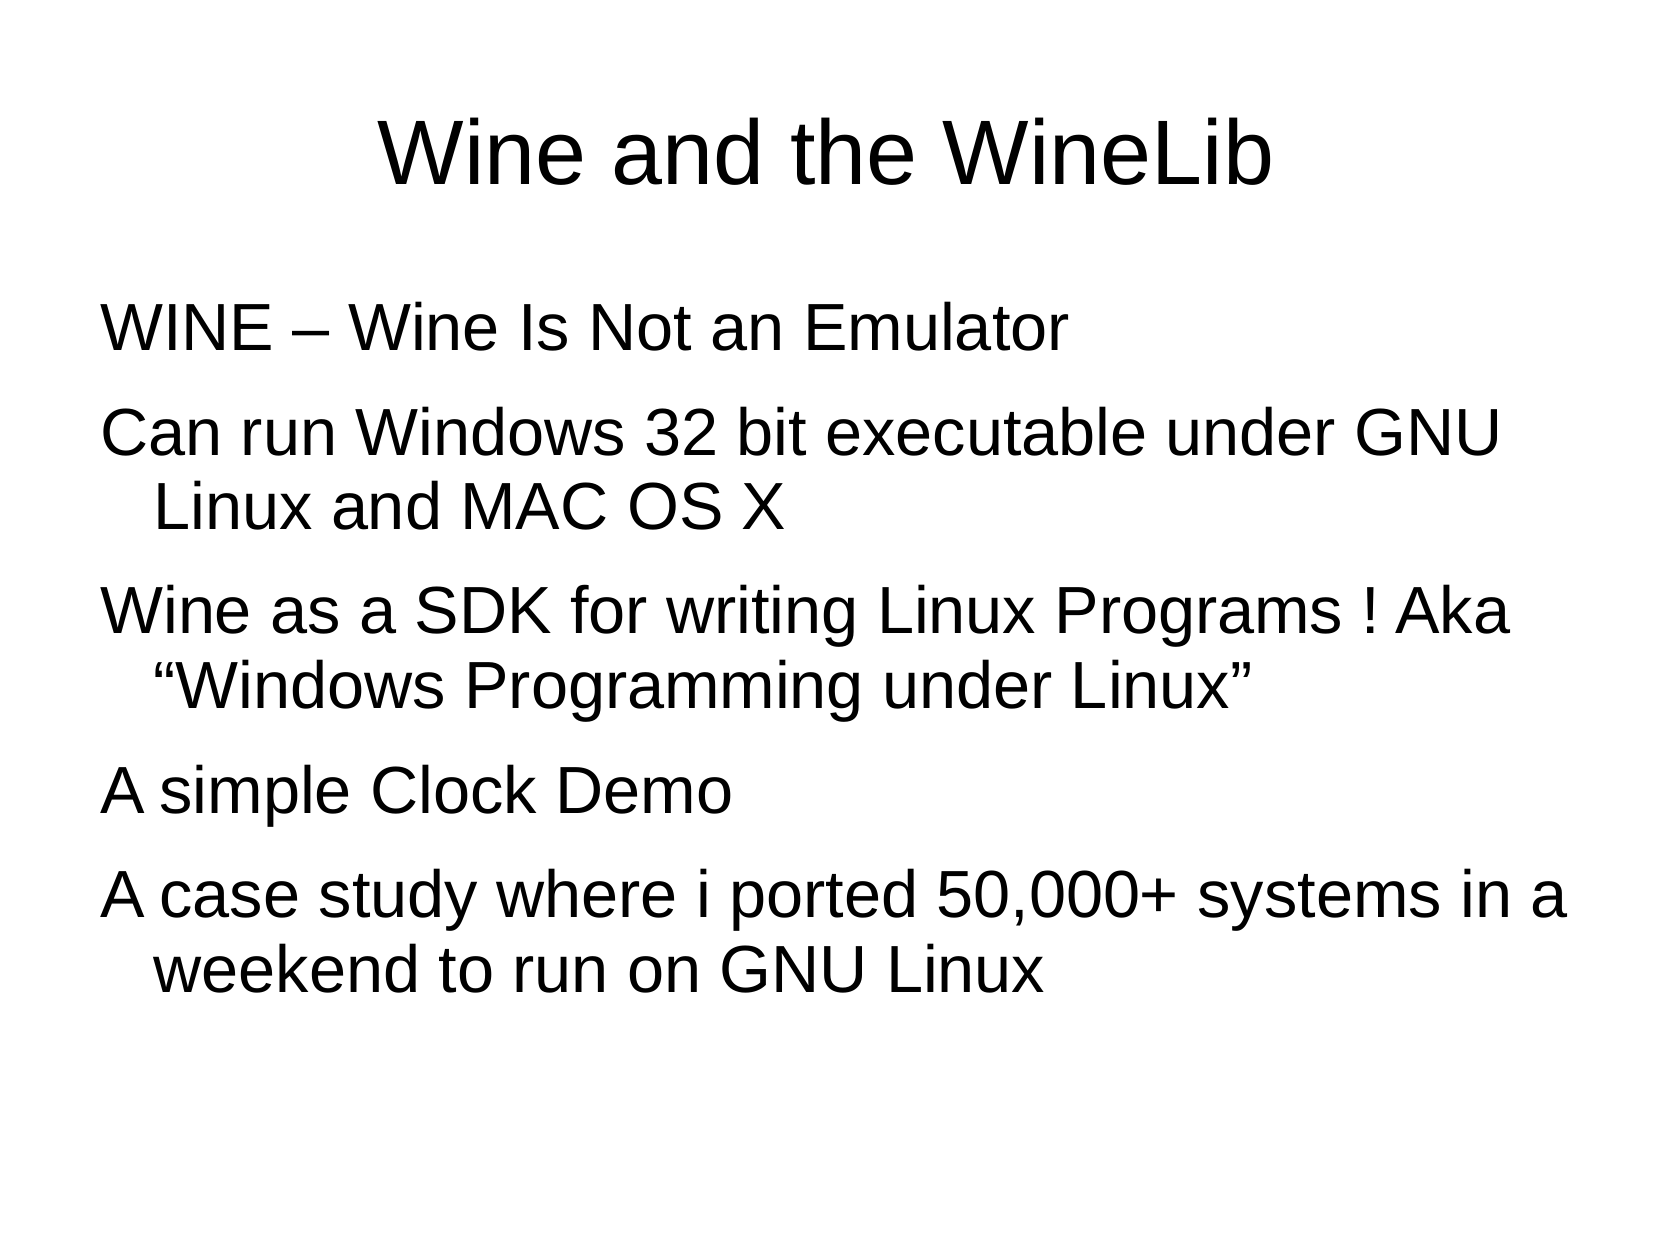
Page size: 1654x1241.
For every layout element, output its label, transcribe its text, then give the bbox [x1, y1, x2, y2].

title Wine and the WineLib [82, 56, 1571, 250]
list WINE – Wine Is Not an Emulator Can run Windows 32 bit executable under GNU Linux and MAC OS X Wine as a SDK for writing Linux Programs ! Aka “Windows Programming under Linux” A simple Clock Demo A case study where i ported 50,000+ systems in a weekend to run on GNU Linux [82, 290, 1571, 1094]
